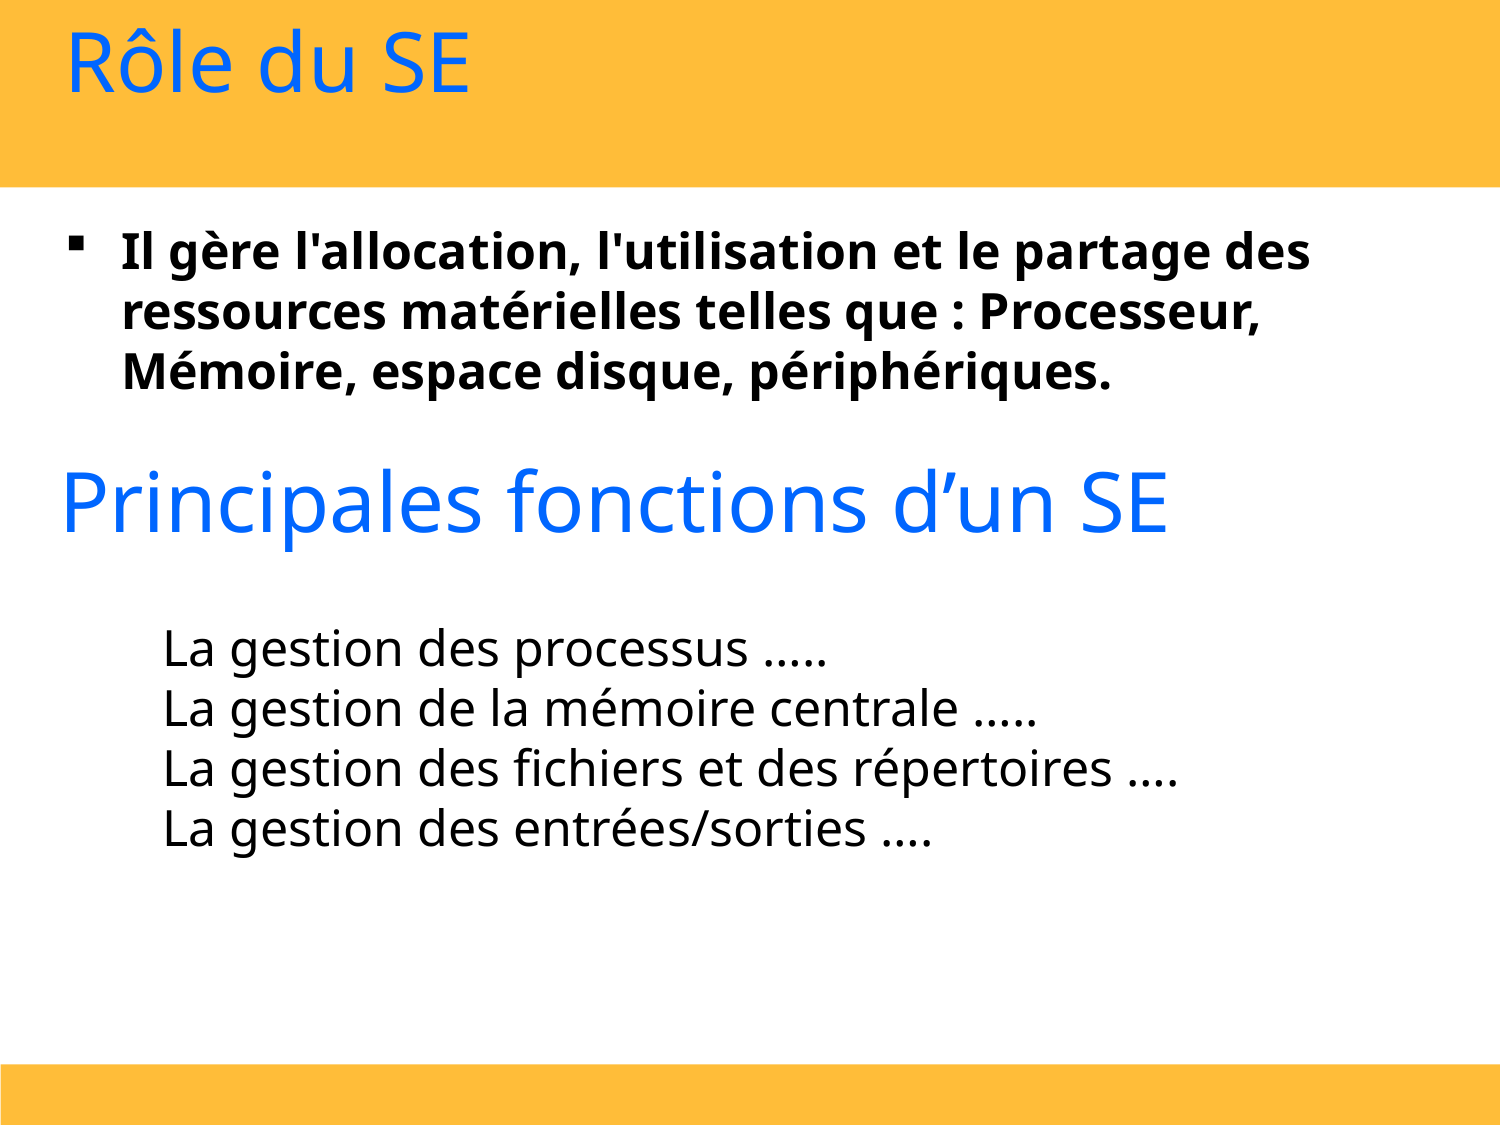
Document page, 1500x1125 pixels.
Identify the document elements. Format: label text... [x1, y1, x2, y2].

text_box Il gère l'allocation, l'utilisation et le partage des ressources matérielles telles que : Processeur, Mémoire, espace disque, périphériques. [49, 212, 1450, 481]
text_box Principales fonctions d’un SE [44, 442, 1445, 566]
text_box Rôle du SE [49, 24, 1450, 148]
text_box La gestion des processus ….. La gestion de la mémoire centrale ….. La gestion des fichiers et des répertoires …. La gestion des entrées/sorties …. [147, 609, 1317, 865]
